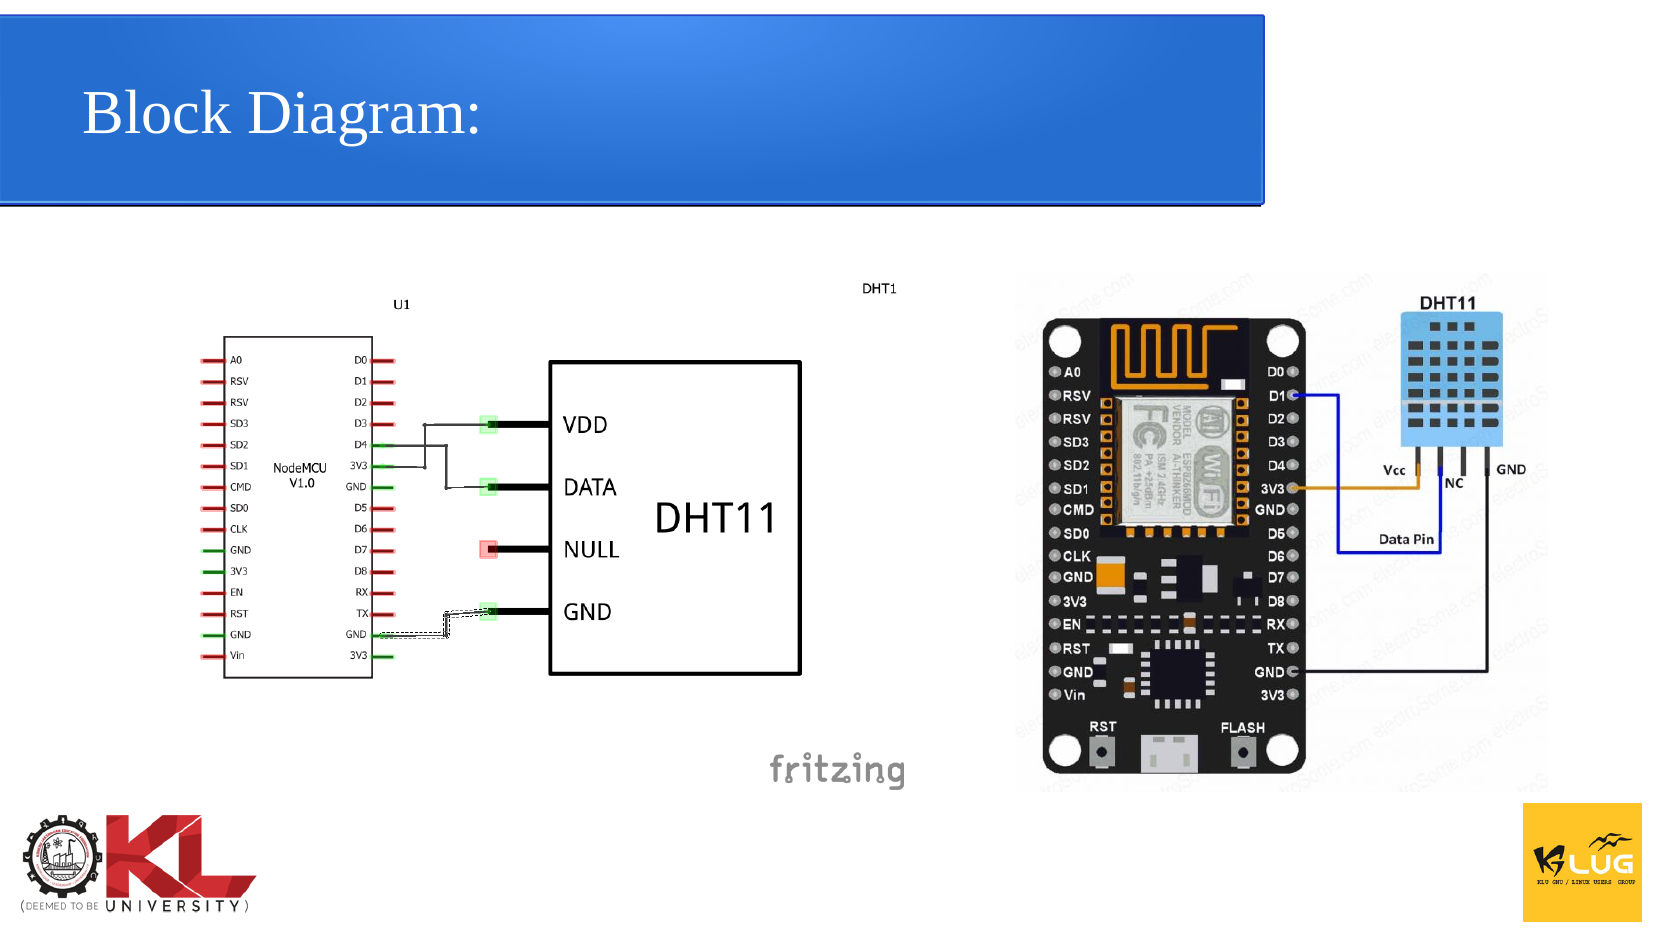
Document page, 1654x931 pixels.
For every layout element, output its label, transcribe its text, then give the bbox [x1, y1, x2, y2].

picture [1523, 803, 1642, 922]
picture [1015, 273, 1548, 792]
picture [10, 803, 260, 922]
picture [200, 283, 904, 790]
title Block Diagram: [82, 35, 1235, 189]
